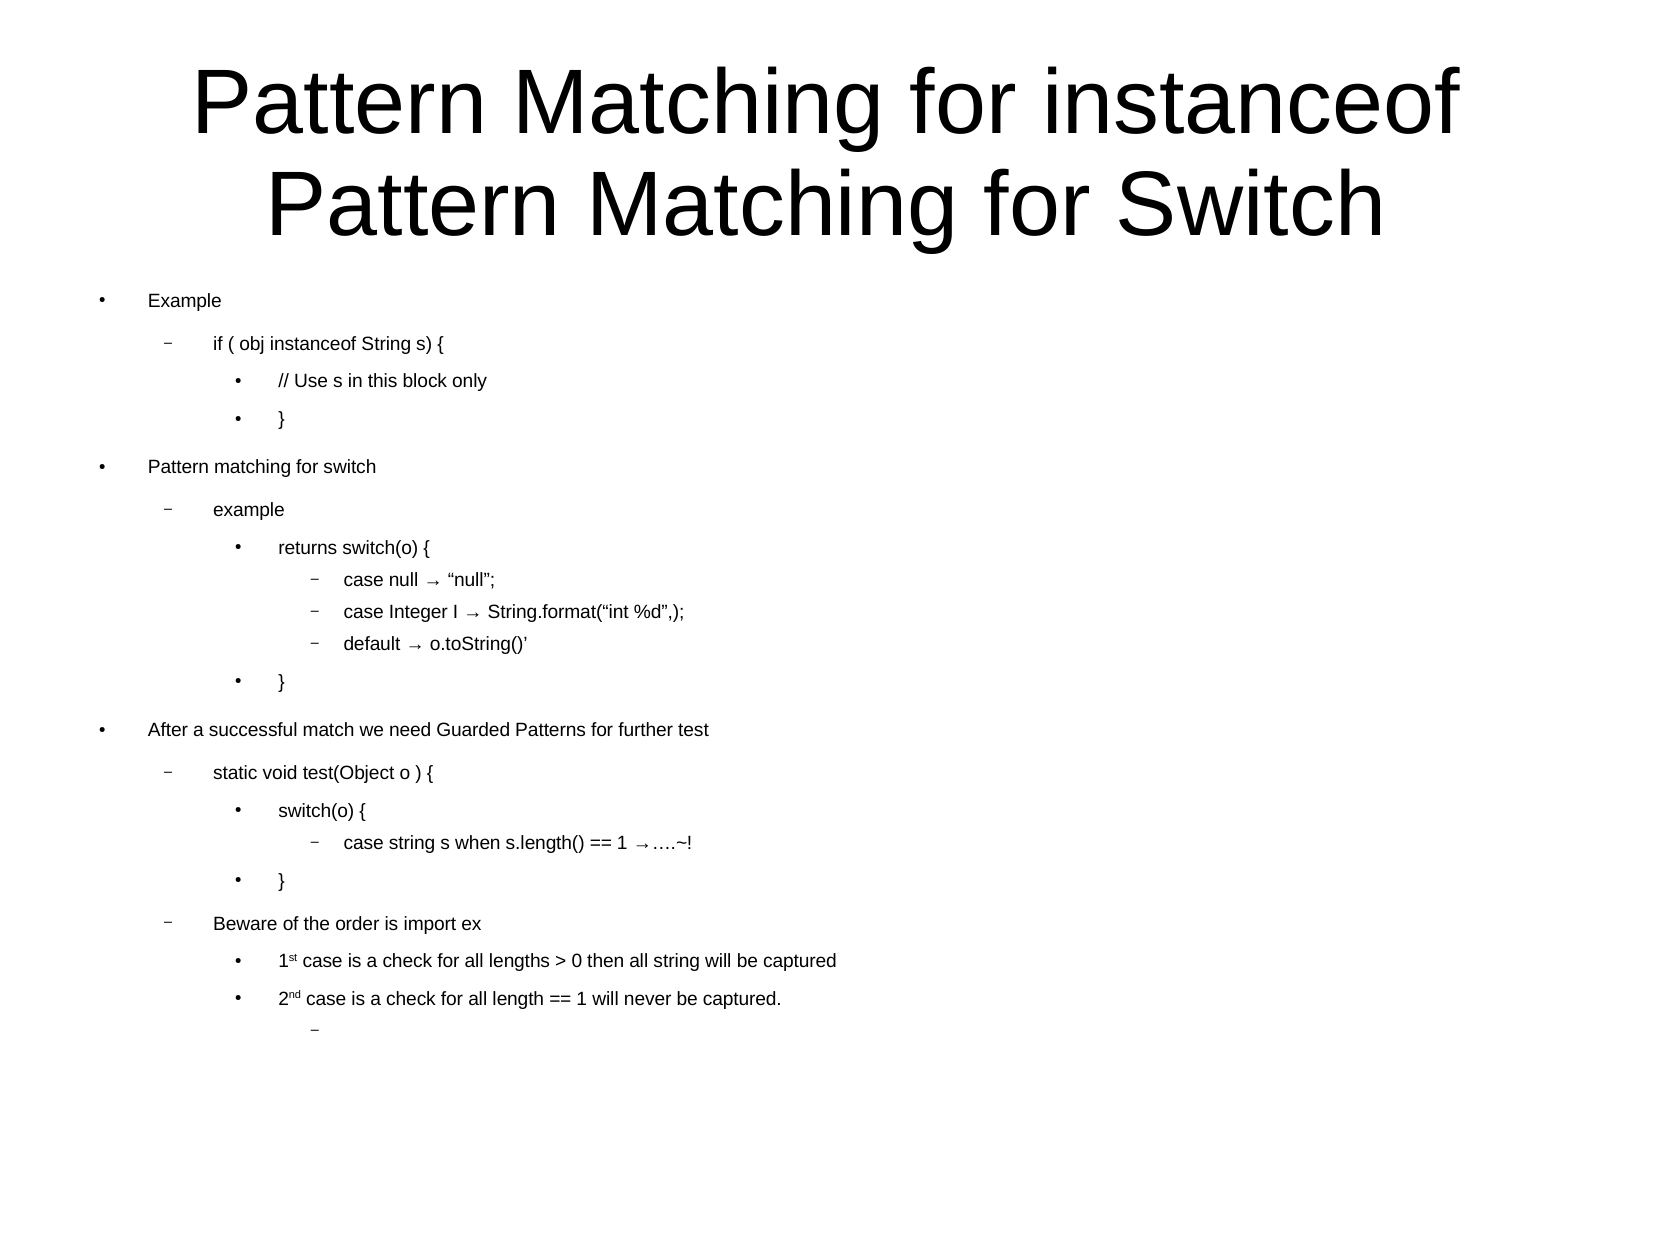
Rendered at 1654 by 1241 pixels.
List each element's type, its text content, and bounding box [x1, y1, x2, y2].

list Example if ( obj instanceof String s) { // Use s in this block only } Pattern matching for switch example returns switch(o) { case null → “null”; case Integer I → String.format(“int %d”,); default → o.toString()’ } After a successful match we need Guarded Patterns for further test static void test(Object o ) { switch(o) { case string s when s.length() == 1 →….~! } Beware of the order is import ex 1st case is a check for all lengths > 0 then all string will be captured 2nd case is a check for all length == 1 will never be captured. [82, 290, 1571, 1010]
title Pattern Matching for instanceof Pattern Matching for Switch [82, 49, 1571, 257]
